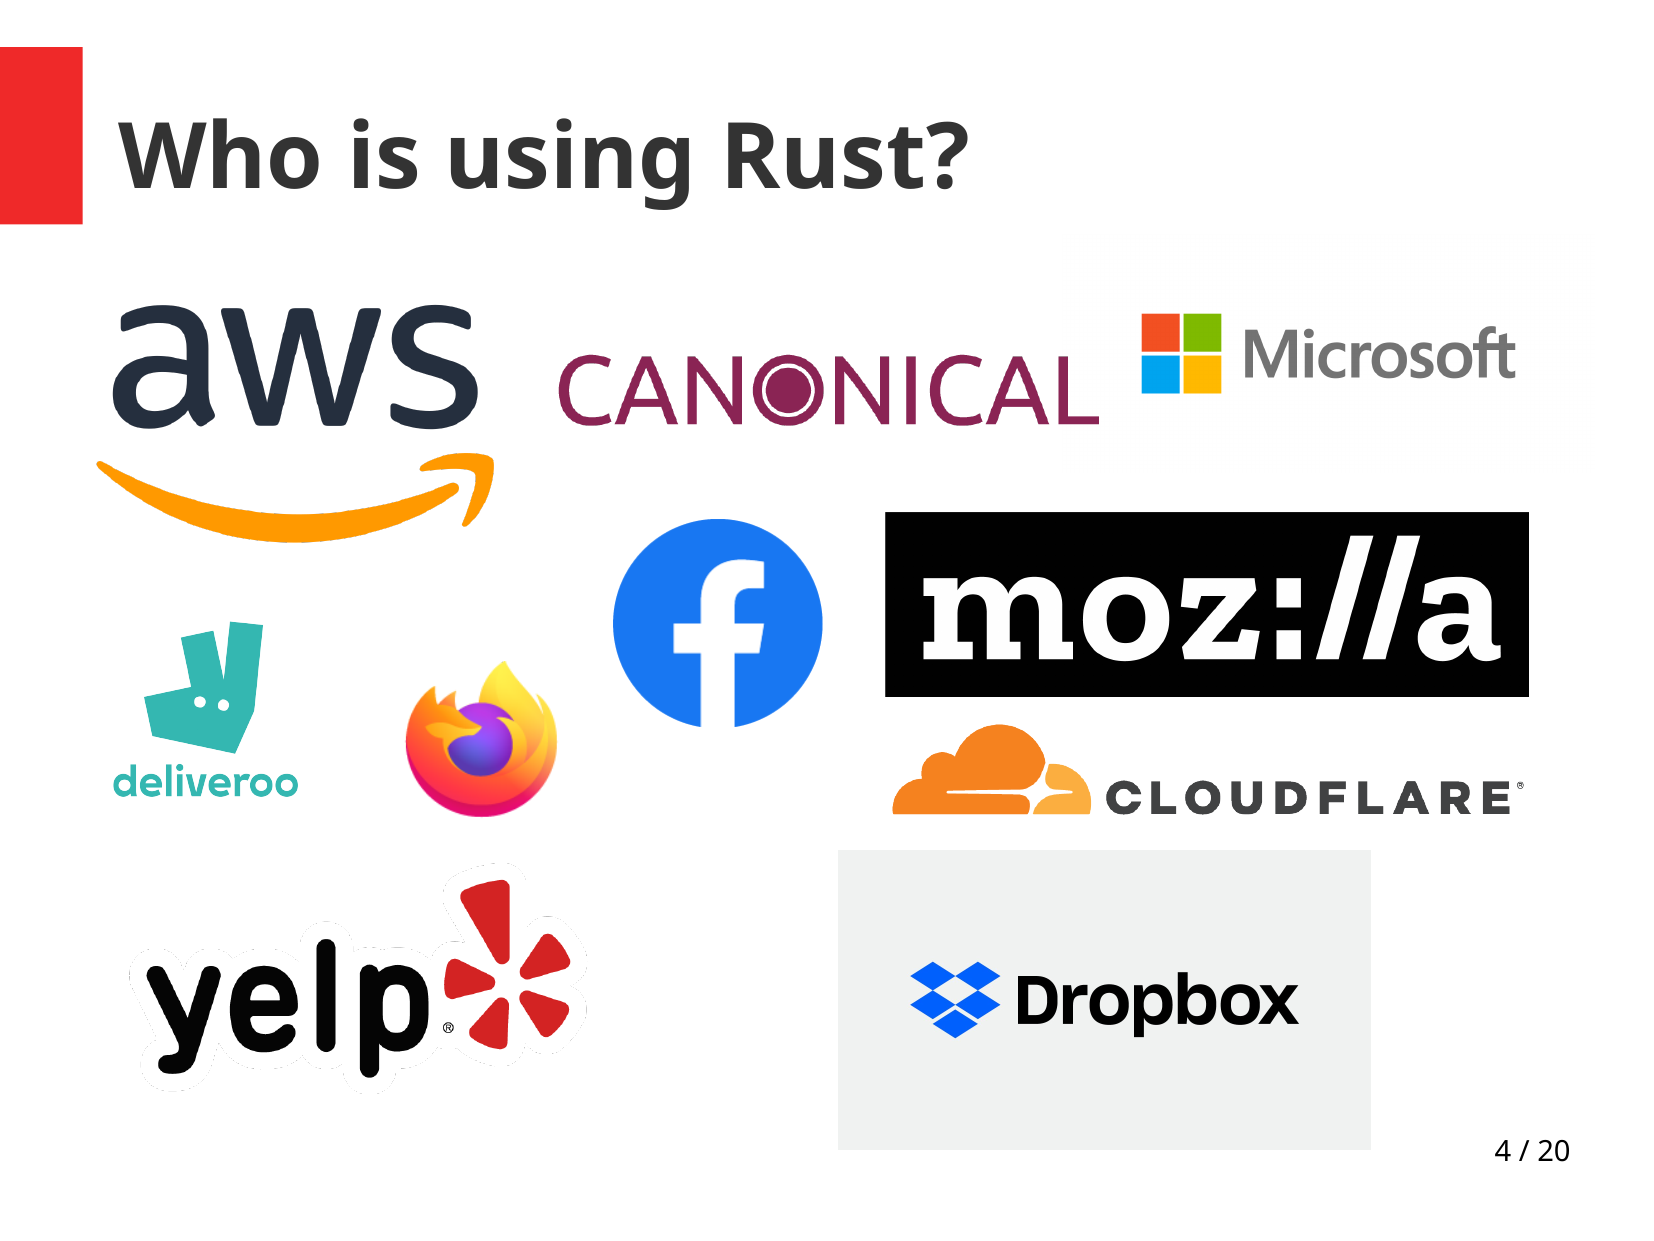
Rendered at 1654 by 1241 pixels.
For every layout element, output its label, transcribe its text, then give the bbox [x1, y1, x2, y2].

picture [838, 850, 1371, 1150]
picture [94, 303, 496, 544]
picture [885, 512, 1529, 697]
picture [47, 555, 669, 1178]
picture [892, 724, 1524, 815]
title Who is using Rust? [118, 49, 1571, 257]
picture [609, 514, 827, 733]
picture [558, 234, 1595, 473]
